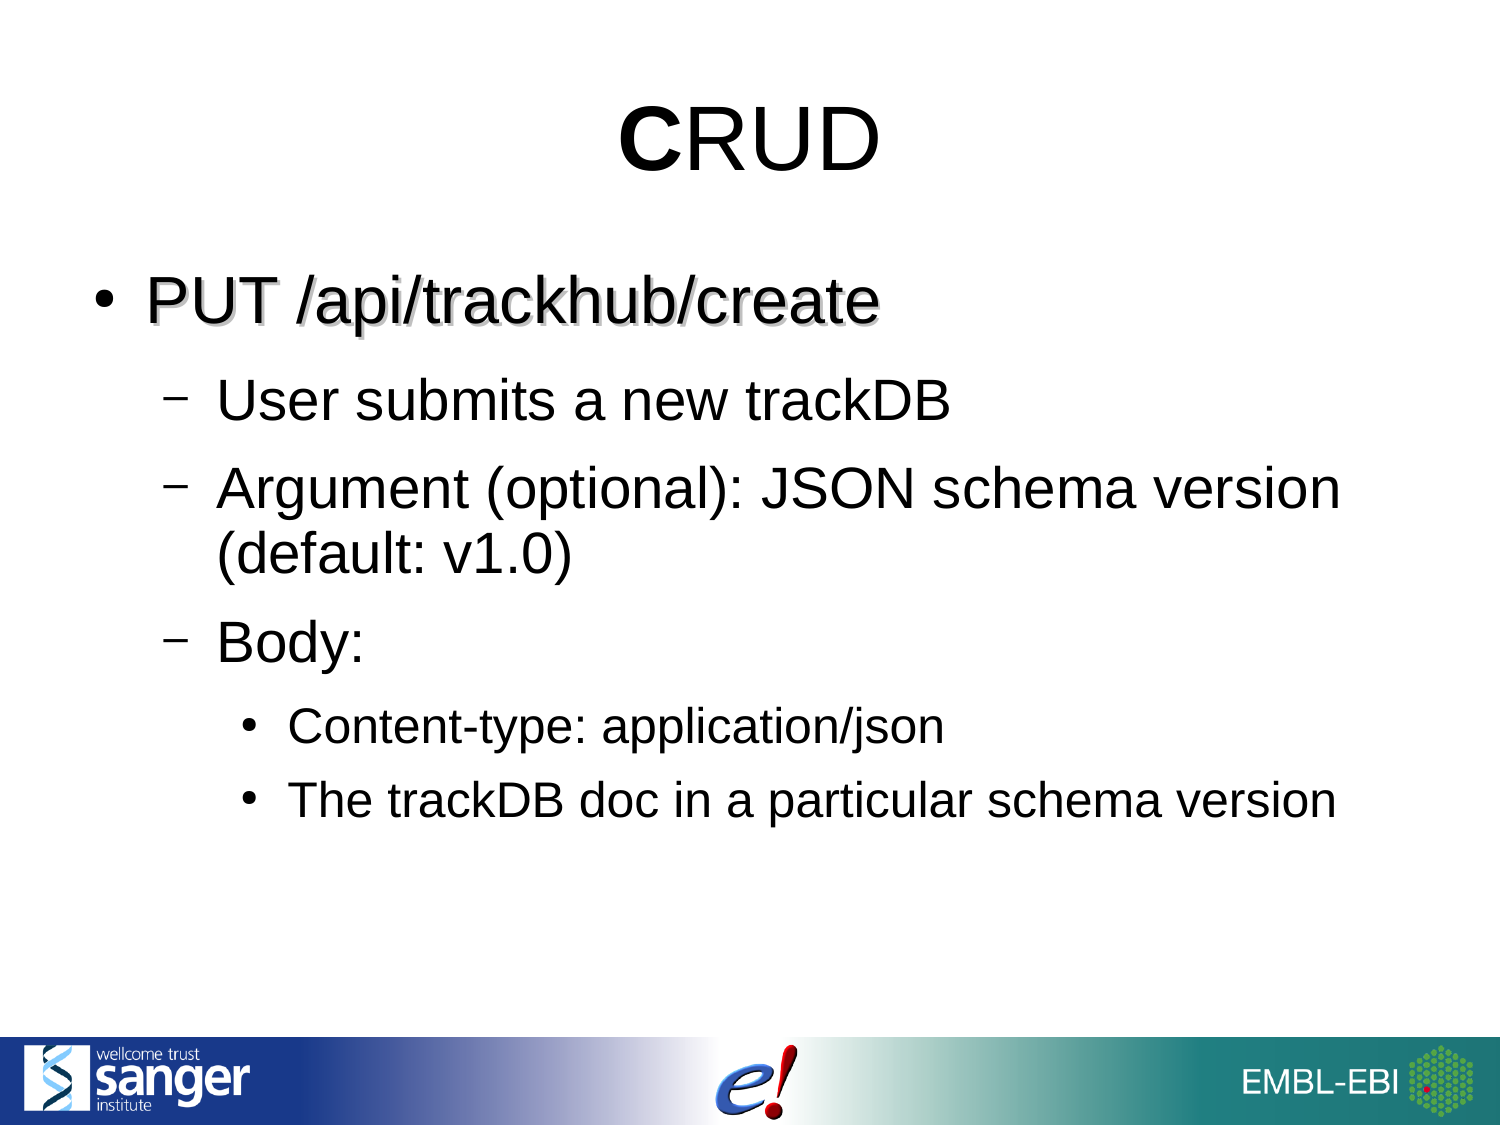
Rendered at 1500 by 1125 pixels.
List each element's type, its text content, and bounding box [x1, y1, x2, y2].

title CRUD [75, 44, 1425, 233]
list PUT /api/trackhub/create User submits a new trackDB Argument (optional): JSON schema version (default: v1.0) Body: Content-type: application/json The trackDB doc in a particular schema version [75, 263, 1395, 916]
picture [0, 1037, 1500, 1125]
